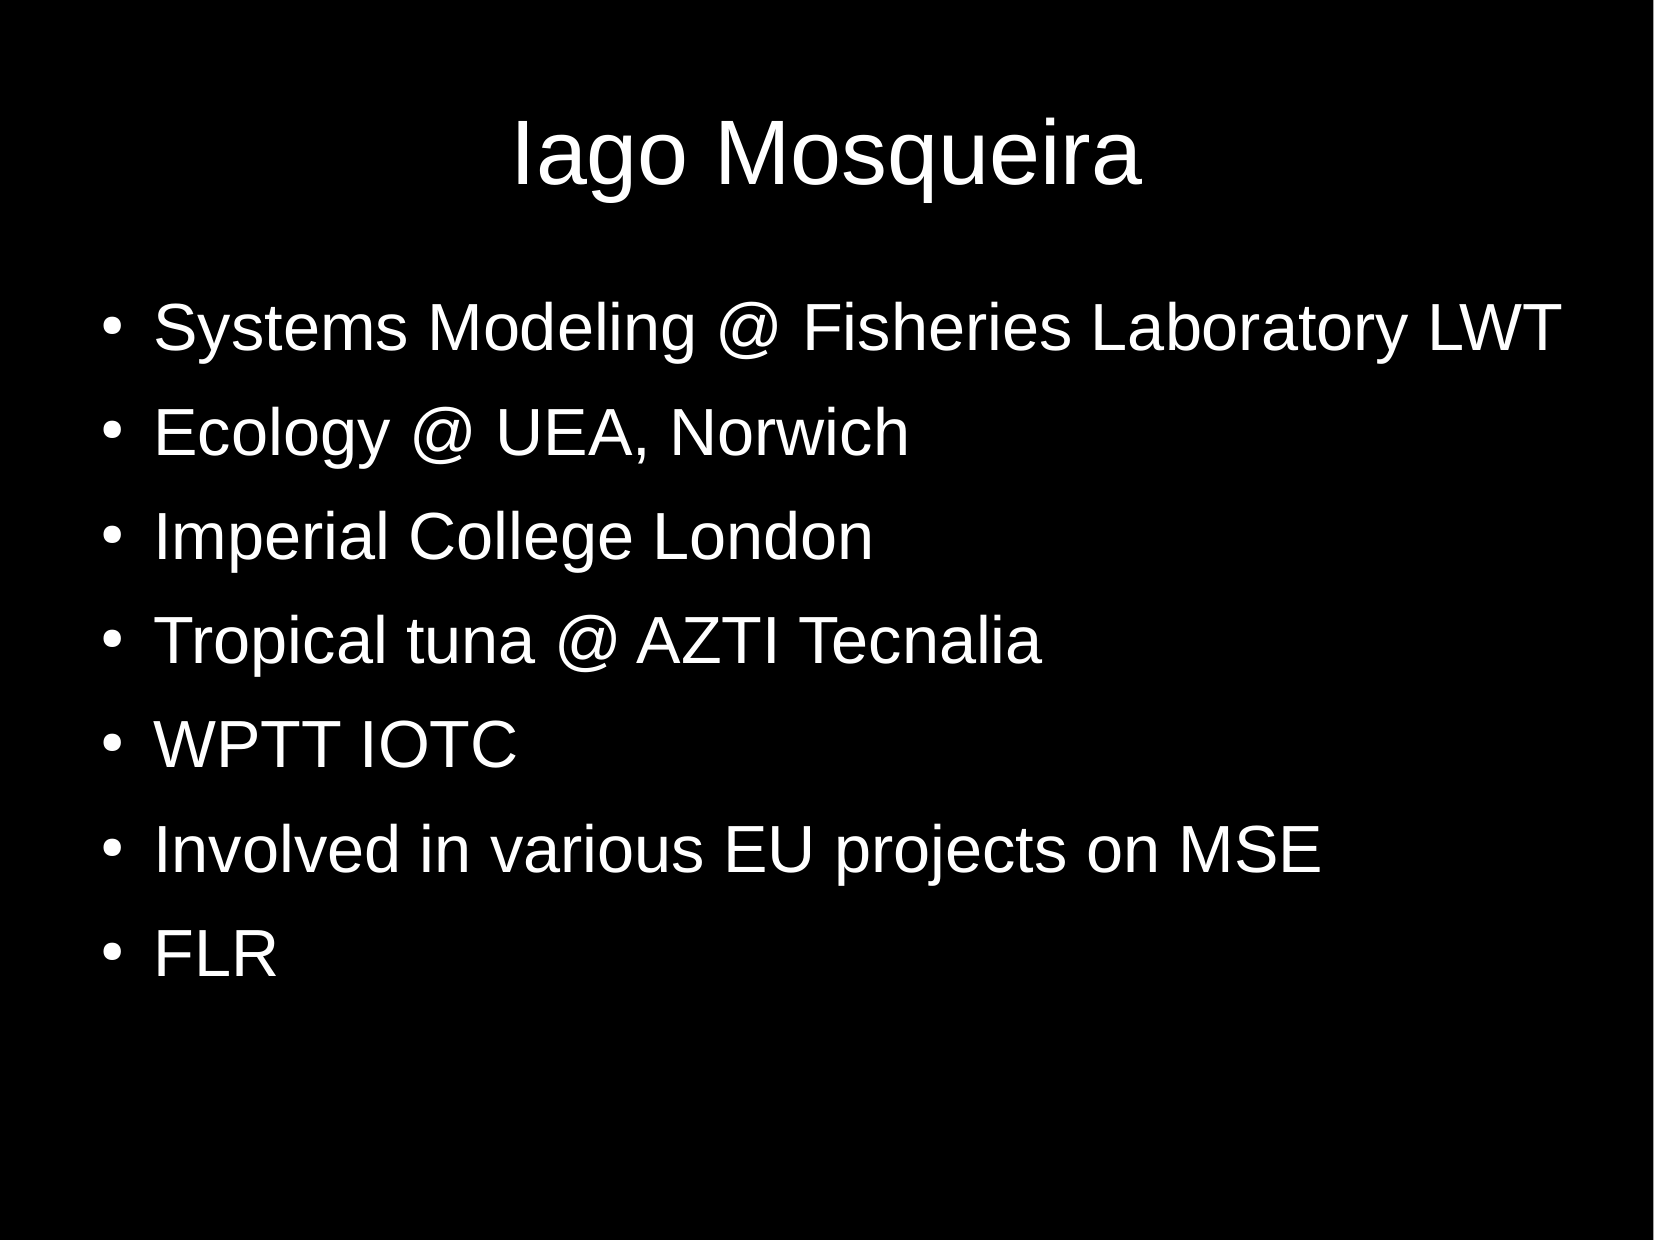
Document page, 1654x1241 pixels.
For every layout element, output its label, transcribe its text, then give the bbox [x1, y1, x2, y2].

title Iago Mosqueira [82, 49, 1571, 257]
list Systems Modeling @ Fisheries Laboratory LWT Ecology @ UEA, Norwich Imperial College London Tropical tuna @ AZTI Tecnalia WPTT IOTC Involved in various EU projects on MSE FLR [82, 290, 1571, 1109]
